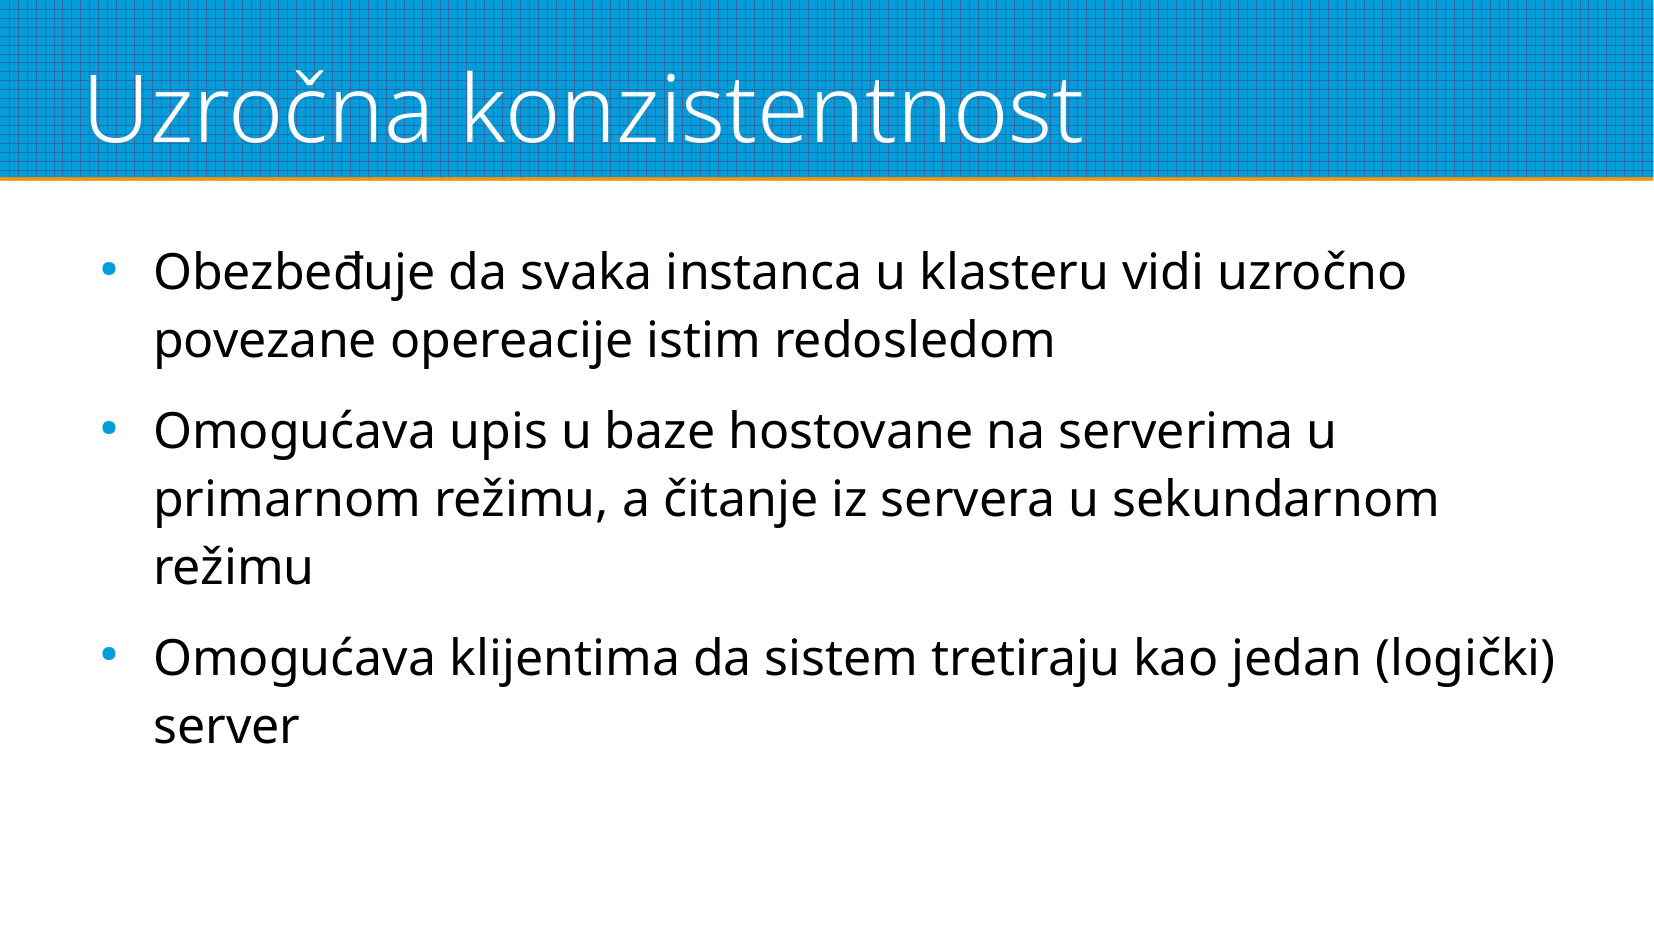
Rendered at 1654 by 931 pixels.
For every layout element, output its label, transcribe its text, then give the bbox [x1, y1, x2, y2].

list Obezbeđuje da svaka instanca u klasteru vidi uzročno povezane opereacije istim redosledom Omogućava upis u baze hostovane na serverima u primarnom režimu, a čitanje iz servera u sekundarnom režimu Omogućava klijentima da sistem tretiraju kao jedan (logički) server [82, 236, 1563, 811]
title Uzročna konzistentnost [82, 14, 1571, 171]
